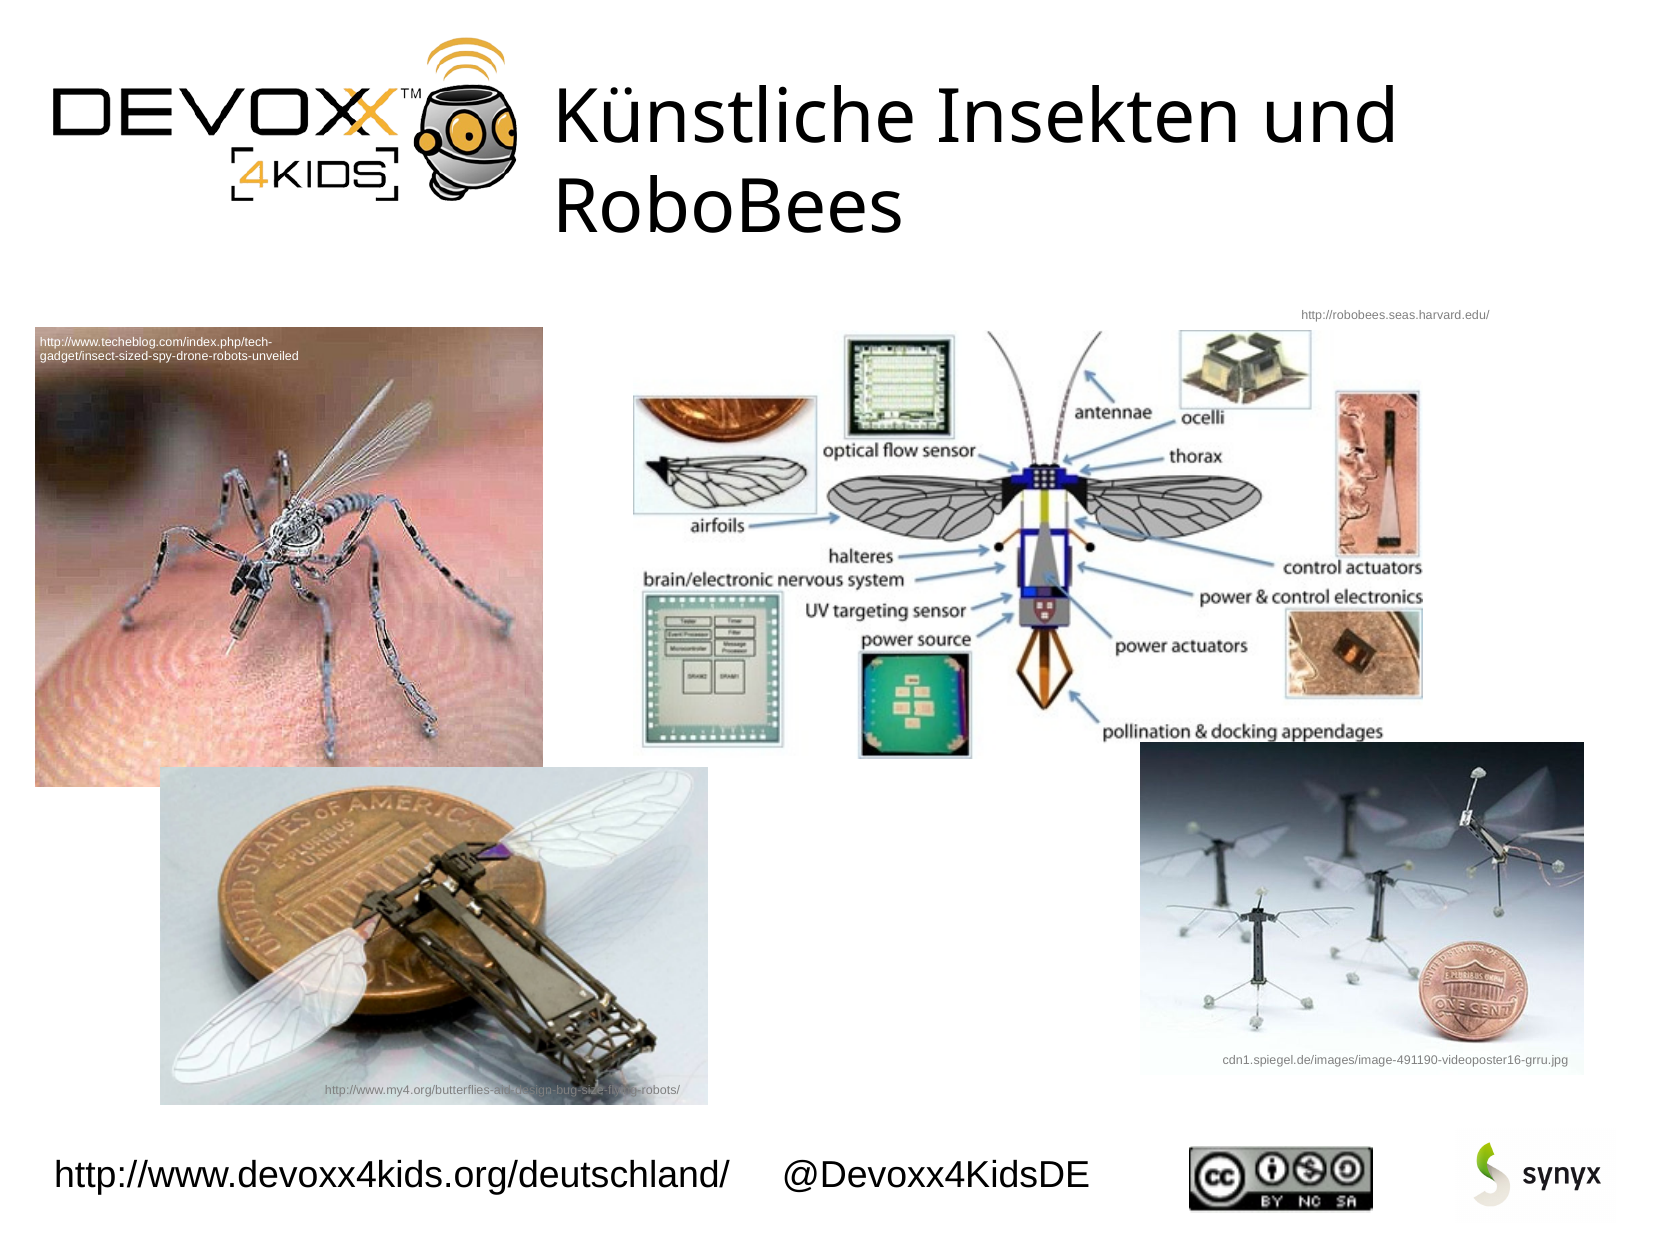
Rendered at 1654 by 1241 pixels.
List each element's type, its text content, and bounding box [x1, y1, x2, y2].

text_box http://www.my4.org/butterflies-aid-design-bug-size-flying-robots/ [310, 1075, 708, 1105]
picture [633, 330, 1584, 1075]
title Künstliche Insekten und RoboBees [537, 60, 1595, 302]
picture [1455, 1128, 1616, 1223]
text_box http://www.techeblog.com/index.php/tech-gadget/insect-sized-spy-drone-robots-unveiled [25, 327, 315, 372]
text_box http://robobees.seas.harvard.edu/ [1286, 301, 1509, 331]
picture [35, 327, 708, 1105]
picture [1189, 1146, 1373, 1213]
picture [53, 37, 517, 201]
text_box cdn1.spiegel.de/images/image-491190-videoposter16-grru.jpg [1207, 1045, 1584, 1075]
